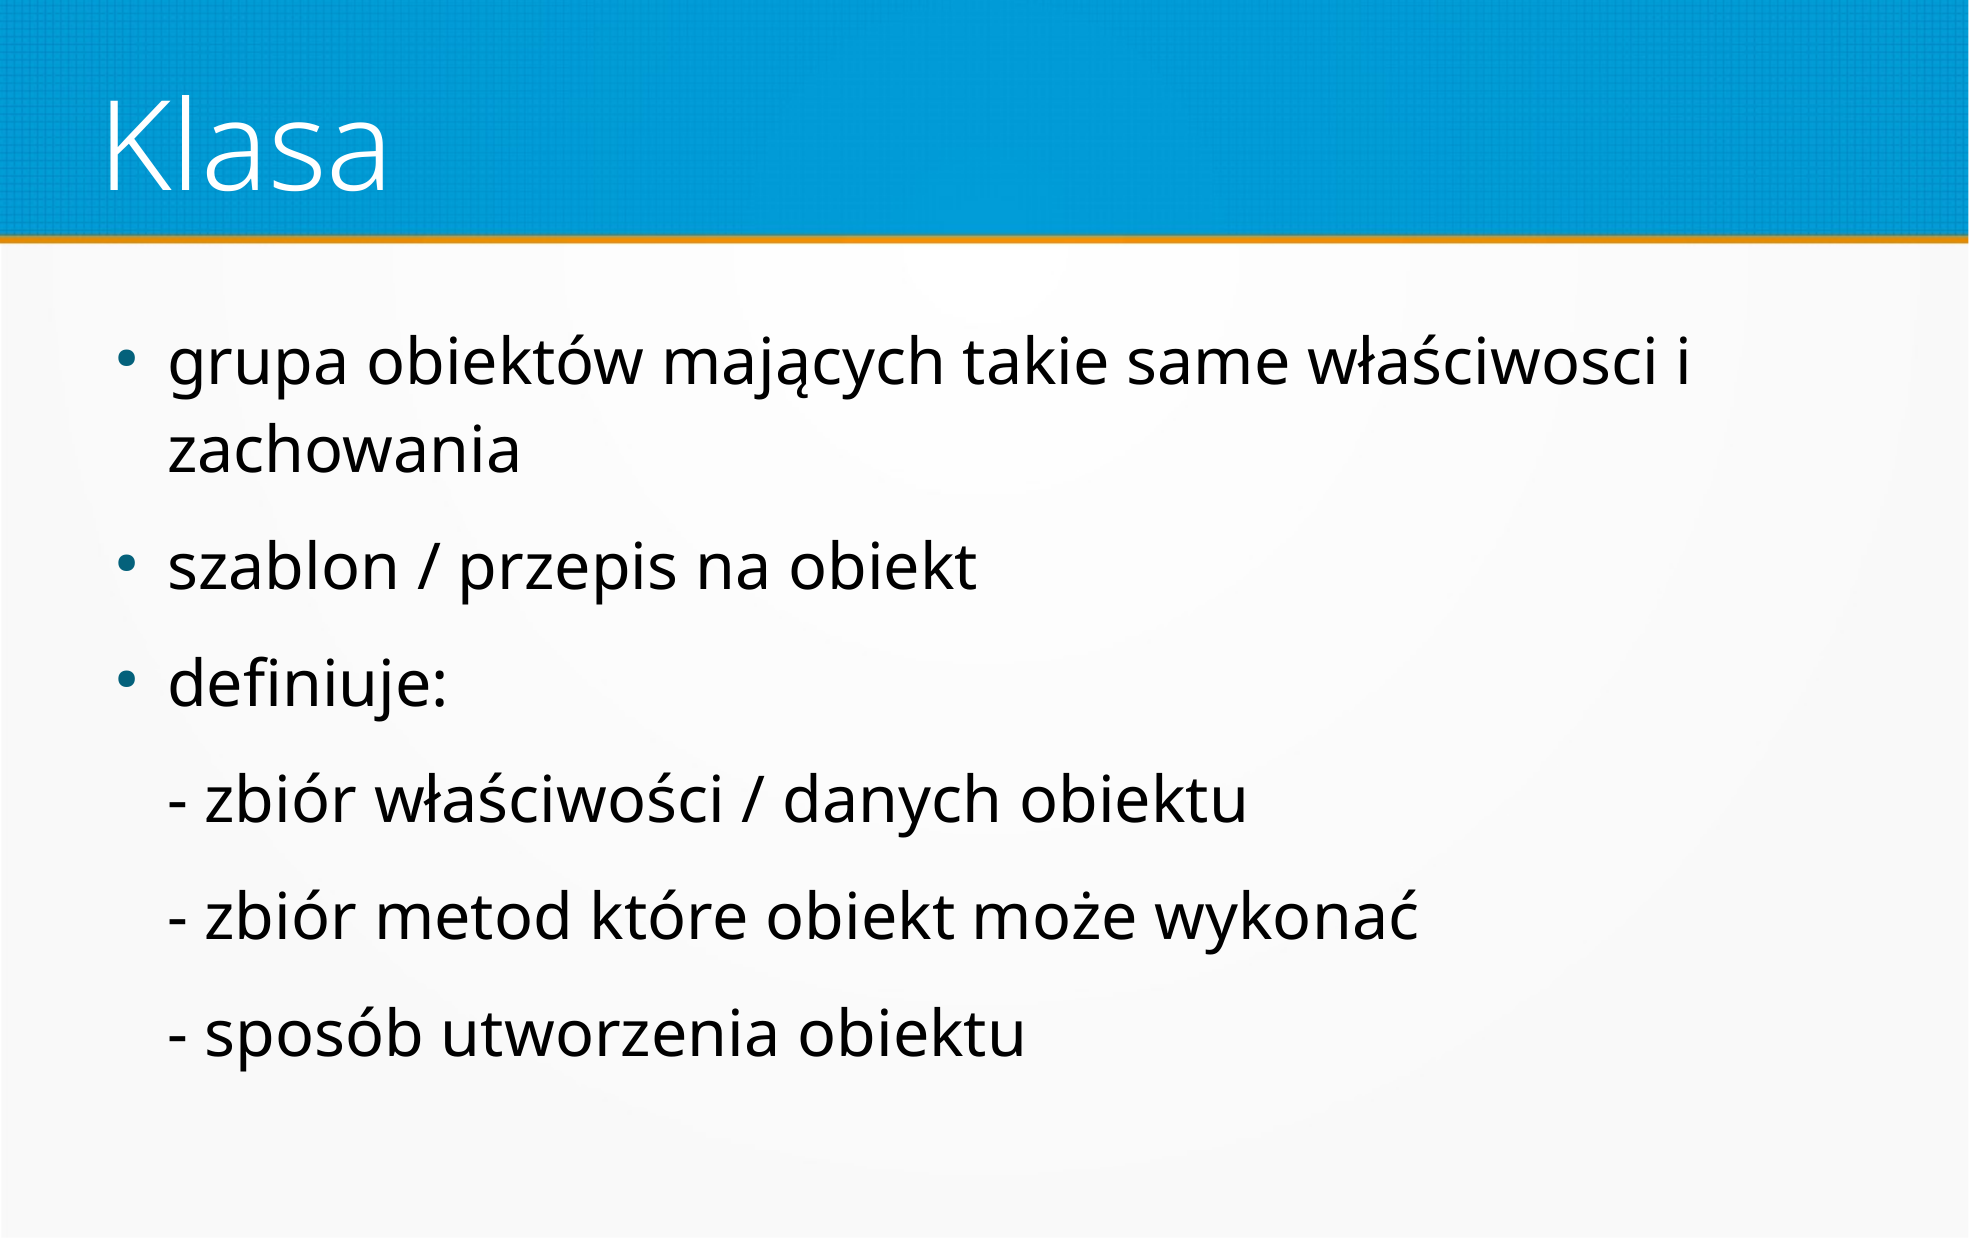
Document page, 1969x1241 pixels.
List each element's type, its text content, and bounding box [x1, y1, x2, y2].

title Klasa [98, 19, 1870, 227]
picture [0, 233, 1969, 1241]
list grupa obiektów mających takie same właściwosci i zachowania szablon / przepis na obiekt definiuje: - zbiór właściwości / danych obiektu - zbiór metod które obiekt może wykonać - sposób utworzenia obiektu [98, 315, 1861, 1081]
